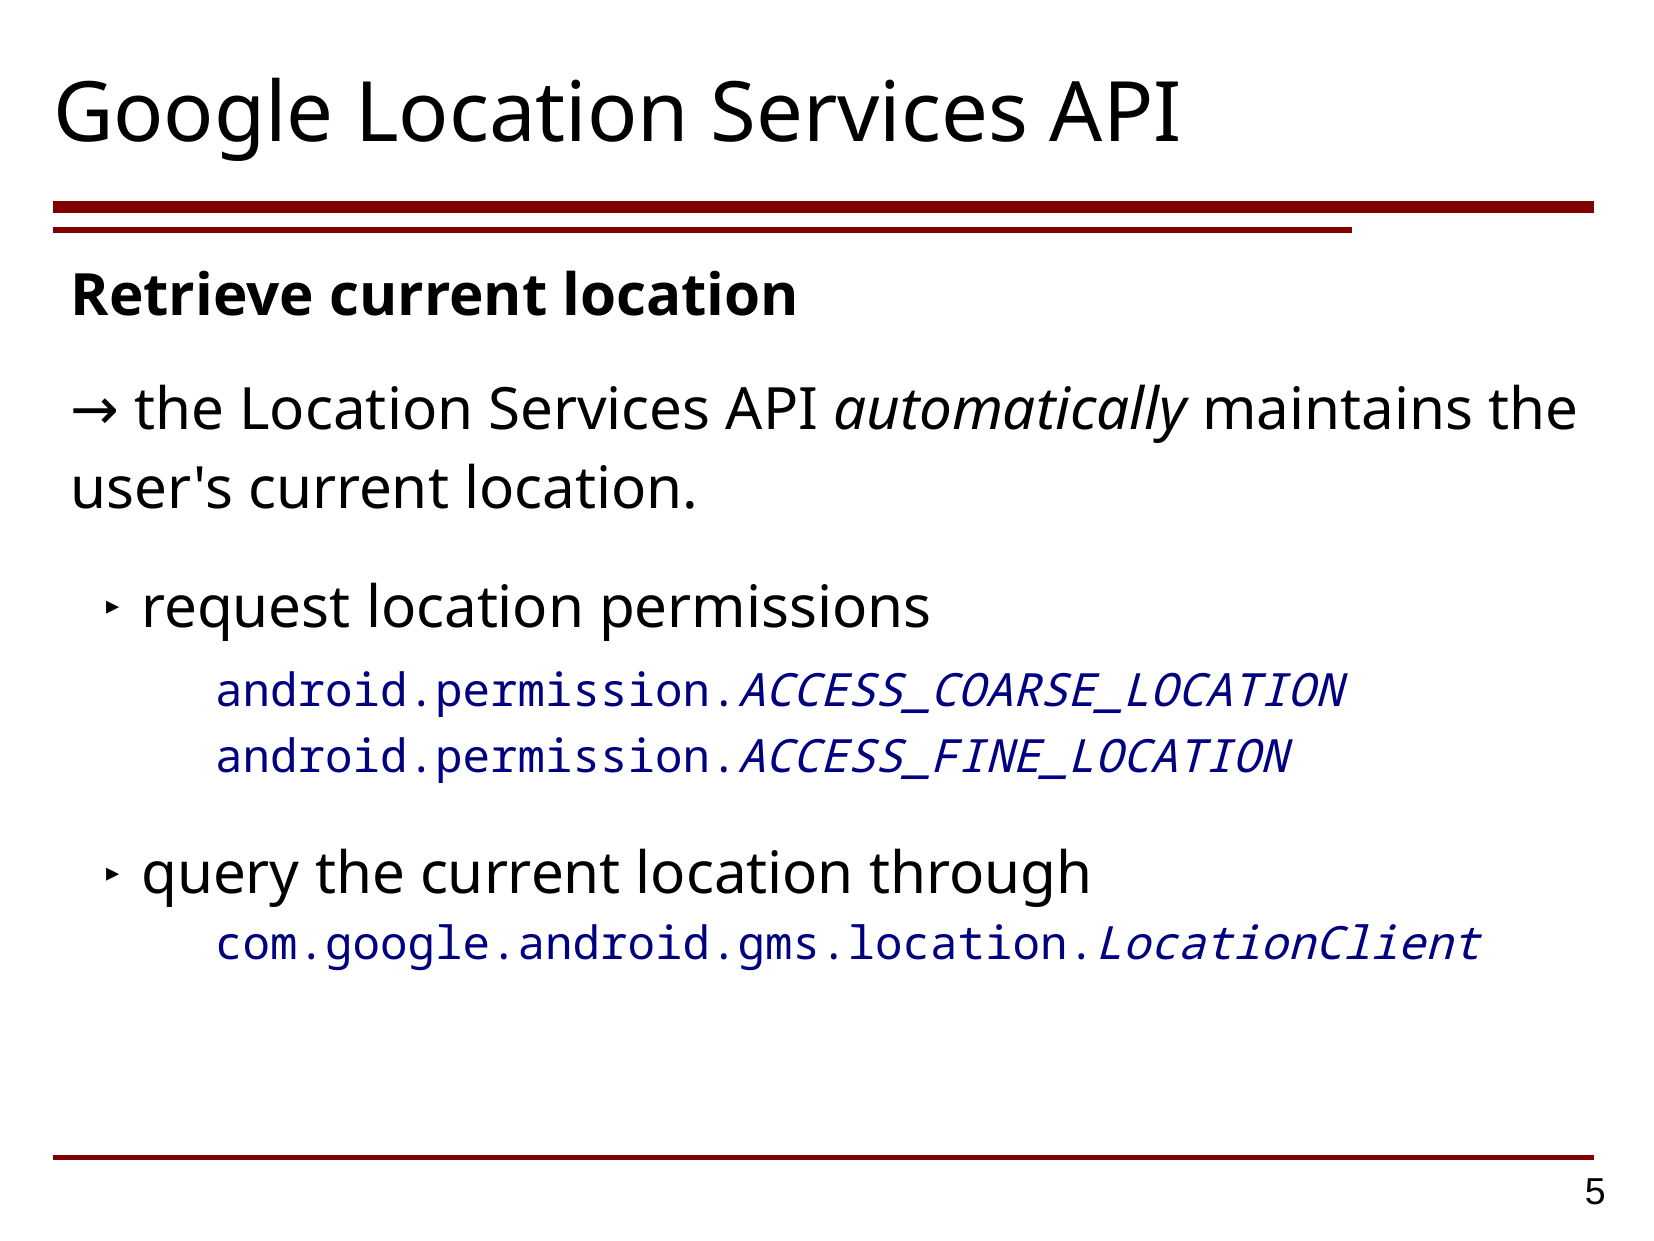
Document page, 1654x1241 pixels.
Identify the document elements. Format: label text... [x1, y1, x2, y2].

text_box Retrieve current location → the Location Services API automatically maintains the user's current location. request location permissions android.permission.ACCESS_COARSE_LOCATION android.permission.ACCESS_FINE_LOCATION query the current location through com.google.android.gms.location.LocationClient [55, 246, 1548, 961]
subtitle Google Location Services API [53, 48, 1542, 172]
text_box <número> [35, 1163, 1654, 1221]
